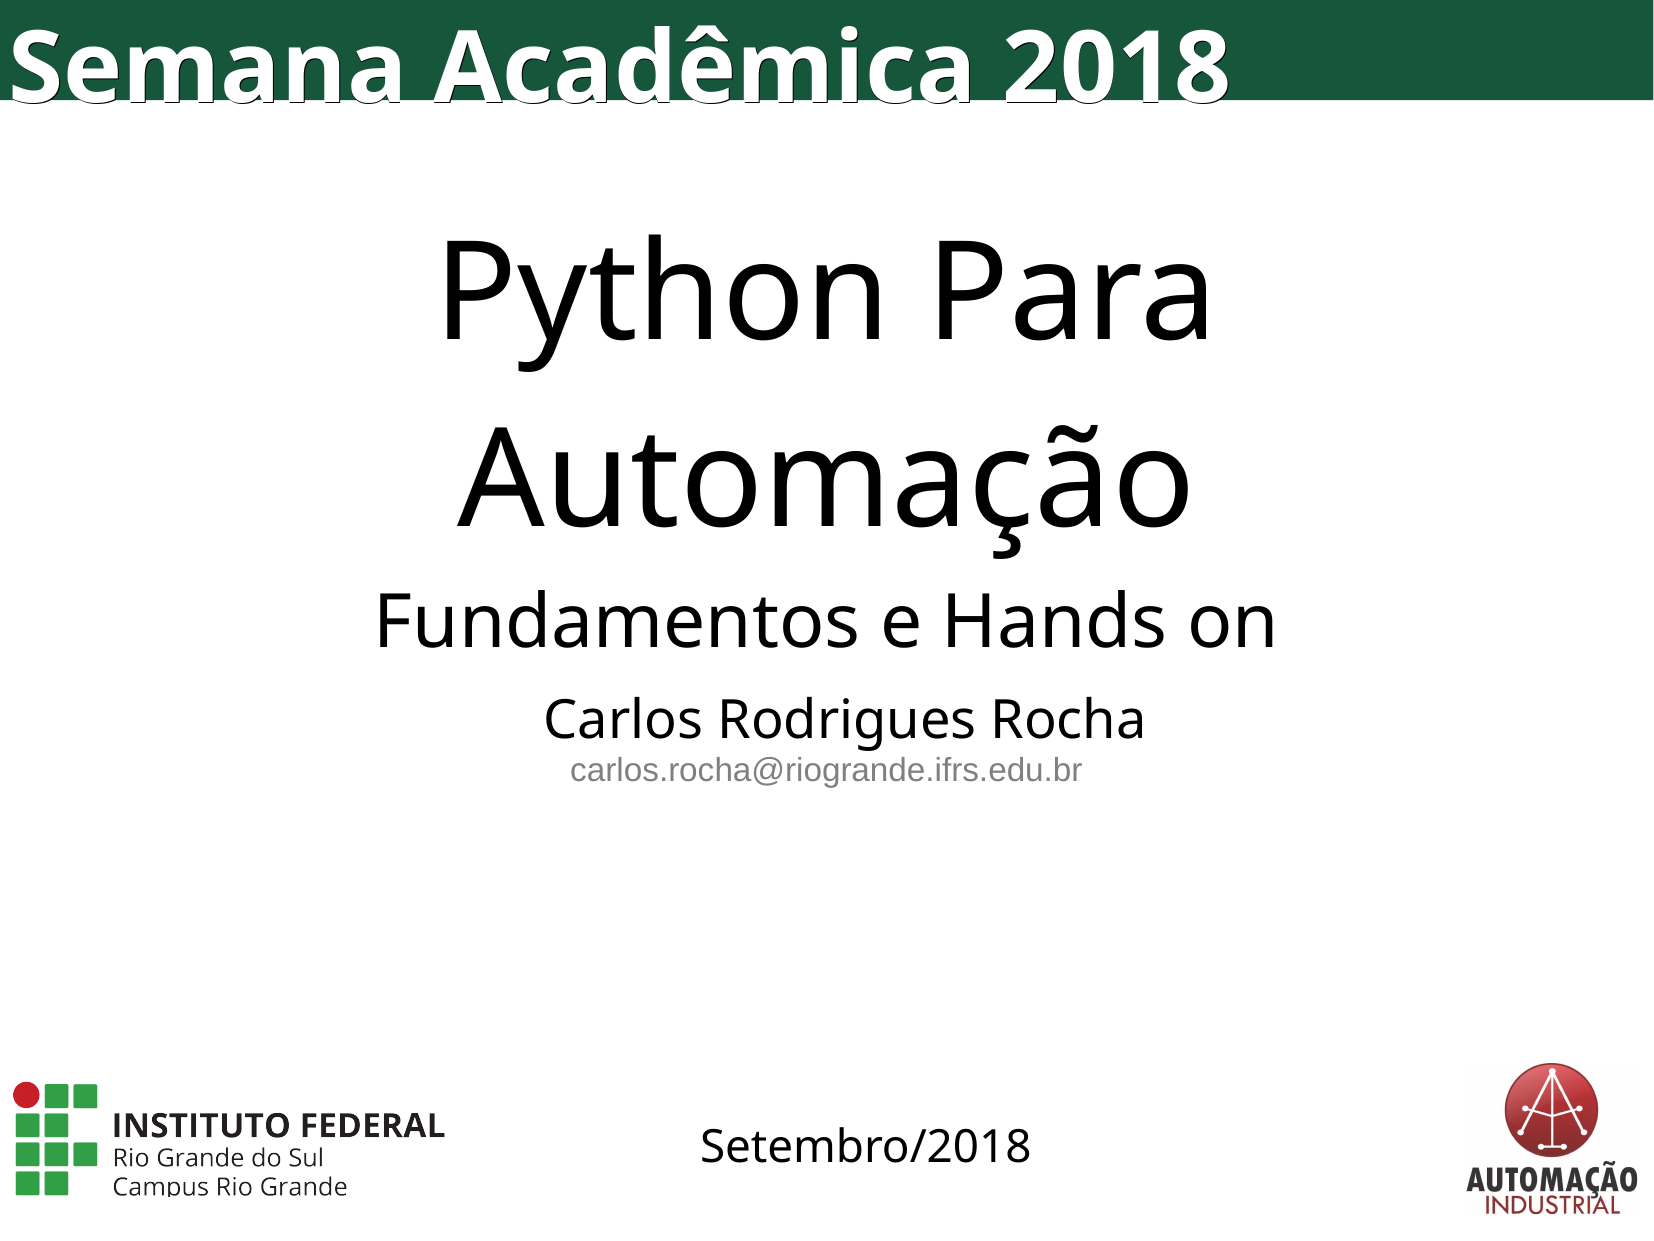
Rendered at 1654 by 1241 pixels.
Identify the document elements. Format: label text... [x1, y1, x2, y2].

picture [11, 1080, 447, 1197]
text_box [1195, 42, 1211, 58]
text_box Setembro/2018 [685, 1105, 1046, 1173]
picture [1465, 1062, 1638, 1215]
text_box [1183, 0, 1654, 101]
text_box [1193, 72, 1214, 92]
text_box [1183, 58, 1190, 70]
text_box Carlos Rodrigues Rocha [528, 673, 1152, 750]
text_box carlos.rocha@riogrande.ifrs.edu.br [555, 744, 1099, 797]
subtitle Python Para Automação Fundamentos e Hands on [321, 234, 1333, 628]
text_box Semana Acadêmica 2018 [0, 0, 1183, 129]
